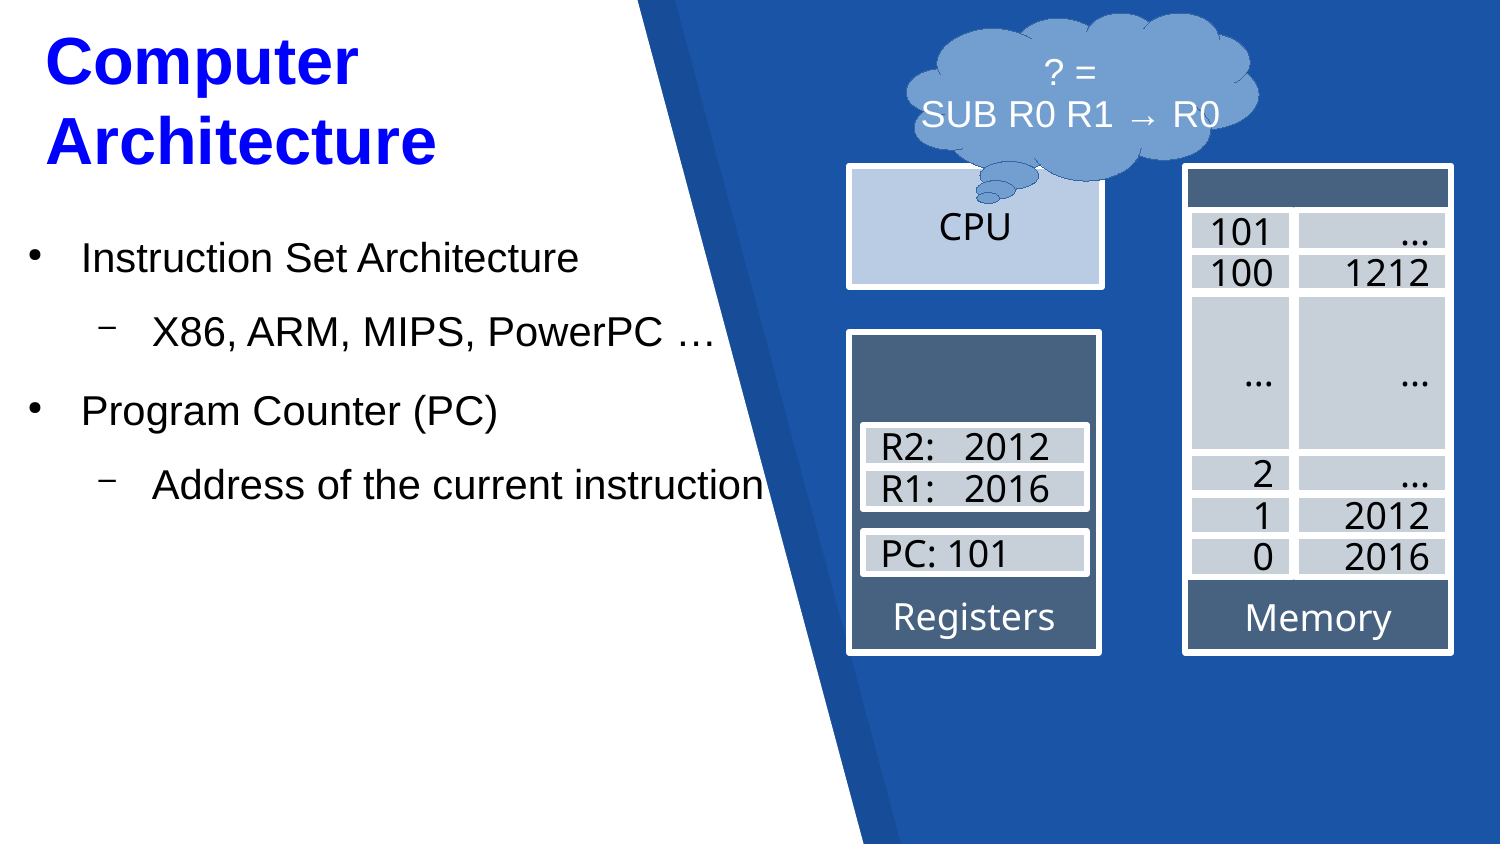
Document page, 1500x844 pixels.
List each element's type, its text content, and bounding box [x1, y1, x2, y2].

text_box 2012 [1295, 495, 1449, 536]
text_box CPU [849, 165, 1102, 287]
text_box 1212 [1295, 253, 1449, 294]
text_box R1: 2016 [862, 468, 1088, 509]
text_box ... [1295, 209, 1449, 253]
text_box Registers [848, 332, 1100, 653]
text_box ... [1295, 294, 1449, 454]
text_box PC: 101 [862, 531, 1088, 574]
text_box 101 [1189, 209, 1292, 253]
text_box ... [1189, 294, 1292, 454]
text_box ... [1295, 454, 1449, 495]
text_box R2: 2012 [862, 425, 1088, 468]
text_box 0 [1189, 536, 1292, 578]
text_box 2 [1189, 454, 1292, 495]
list Instruction Set Architecture X86, ARM, MIPS, PowerPC … Program Counter (PC) Address of the current instruction [0, 215, 797, 611]
text_box 1 [1189, 495, 1292, 536]
text_box ? = SUB R0 R1 → R0 [906, 13, 1260, 204]
text_box 100 [1189, 253, 1292, 294]
text_box 2016 [1295, 536, 1449, 578]
title Computer Architecture [30, 113, 627, 193]
text_box Memory [1185, 165, 1452, 653]
